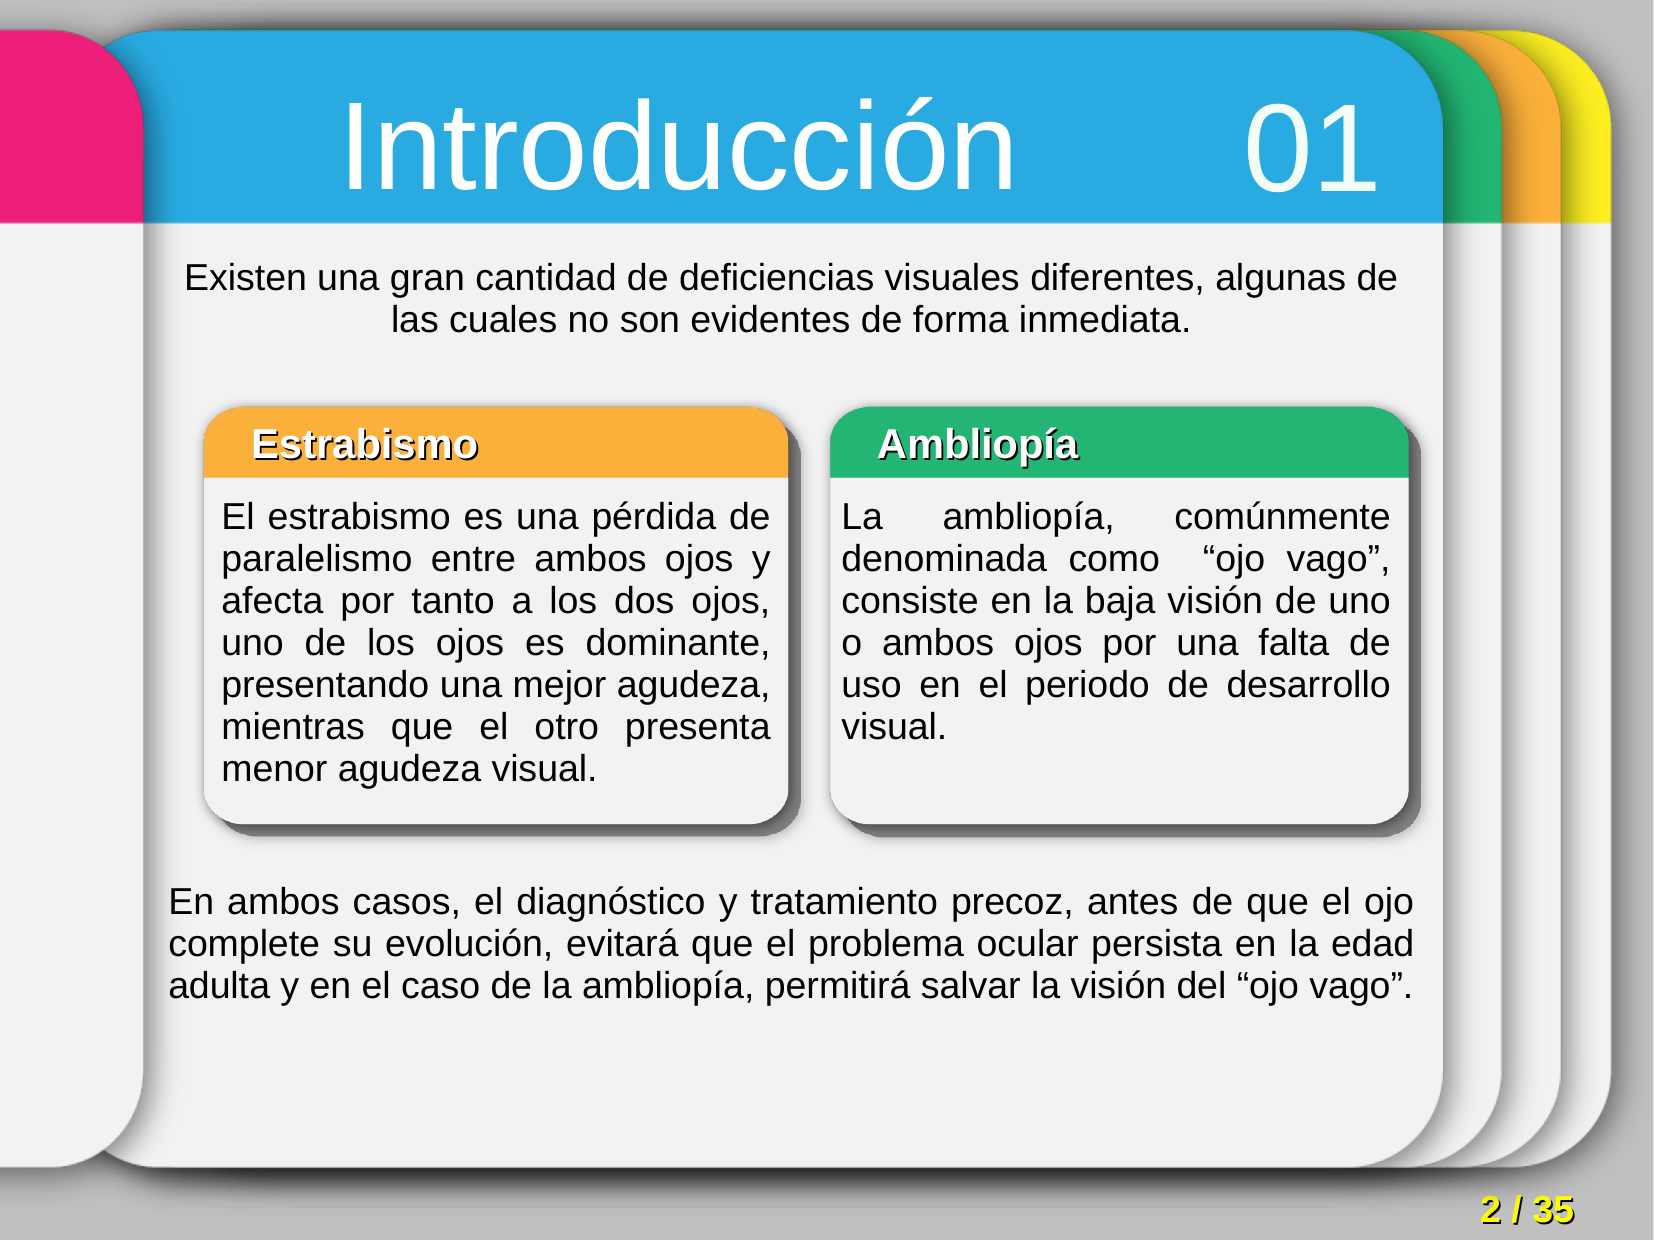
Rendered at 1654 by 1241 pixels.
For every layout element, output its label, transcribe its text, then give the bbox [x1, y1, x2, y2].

title Introducción [118, 59, 1241, 235]
text_box Ambliopía [862, 413, 1134, 476]
text_box Existen una gran cantidad de deficiencias visuales diferentes, algunas de las cuales no son evidentes de forma inmediata. [165, 248, 1418, 348]
text_box 01 [1228, 58, 1404, 225]
text_box En ambos casos, el diagnóstico y tratamiento precoz, antes de que el ojo complete su evolución, evitará que el problema ocular persista en la edad adulta y en el caso de la ambliopía, permitirá salvar la visión del “ojo vago”. [153, 873, 1430, 1015]
picture [0, 0, 1654, 1241]
text_box La ambliopía, comúnmente denominada como “ojo vago”, consiste en la baja visión de uno o ambos ojos por una falta de uso en el periodo de desarrollo visual. [826, 488, 1406, 756]
text_box Estrabismo [236, 413, 544, 476]
text_box El estrabismo es una pérdida de paralelismo entre ambos ojos y afecta por tanto a los dos ojos, uno de los ojos es dominante, presentando una mejor agudeza, mientras que el otro presenta menor agudeza visual. [206, 488, 786, 798]
